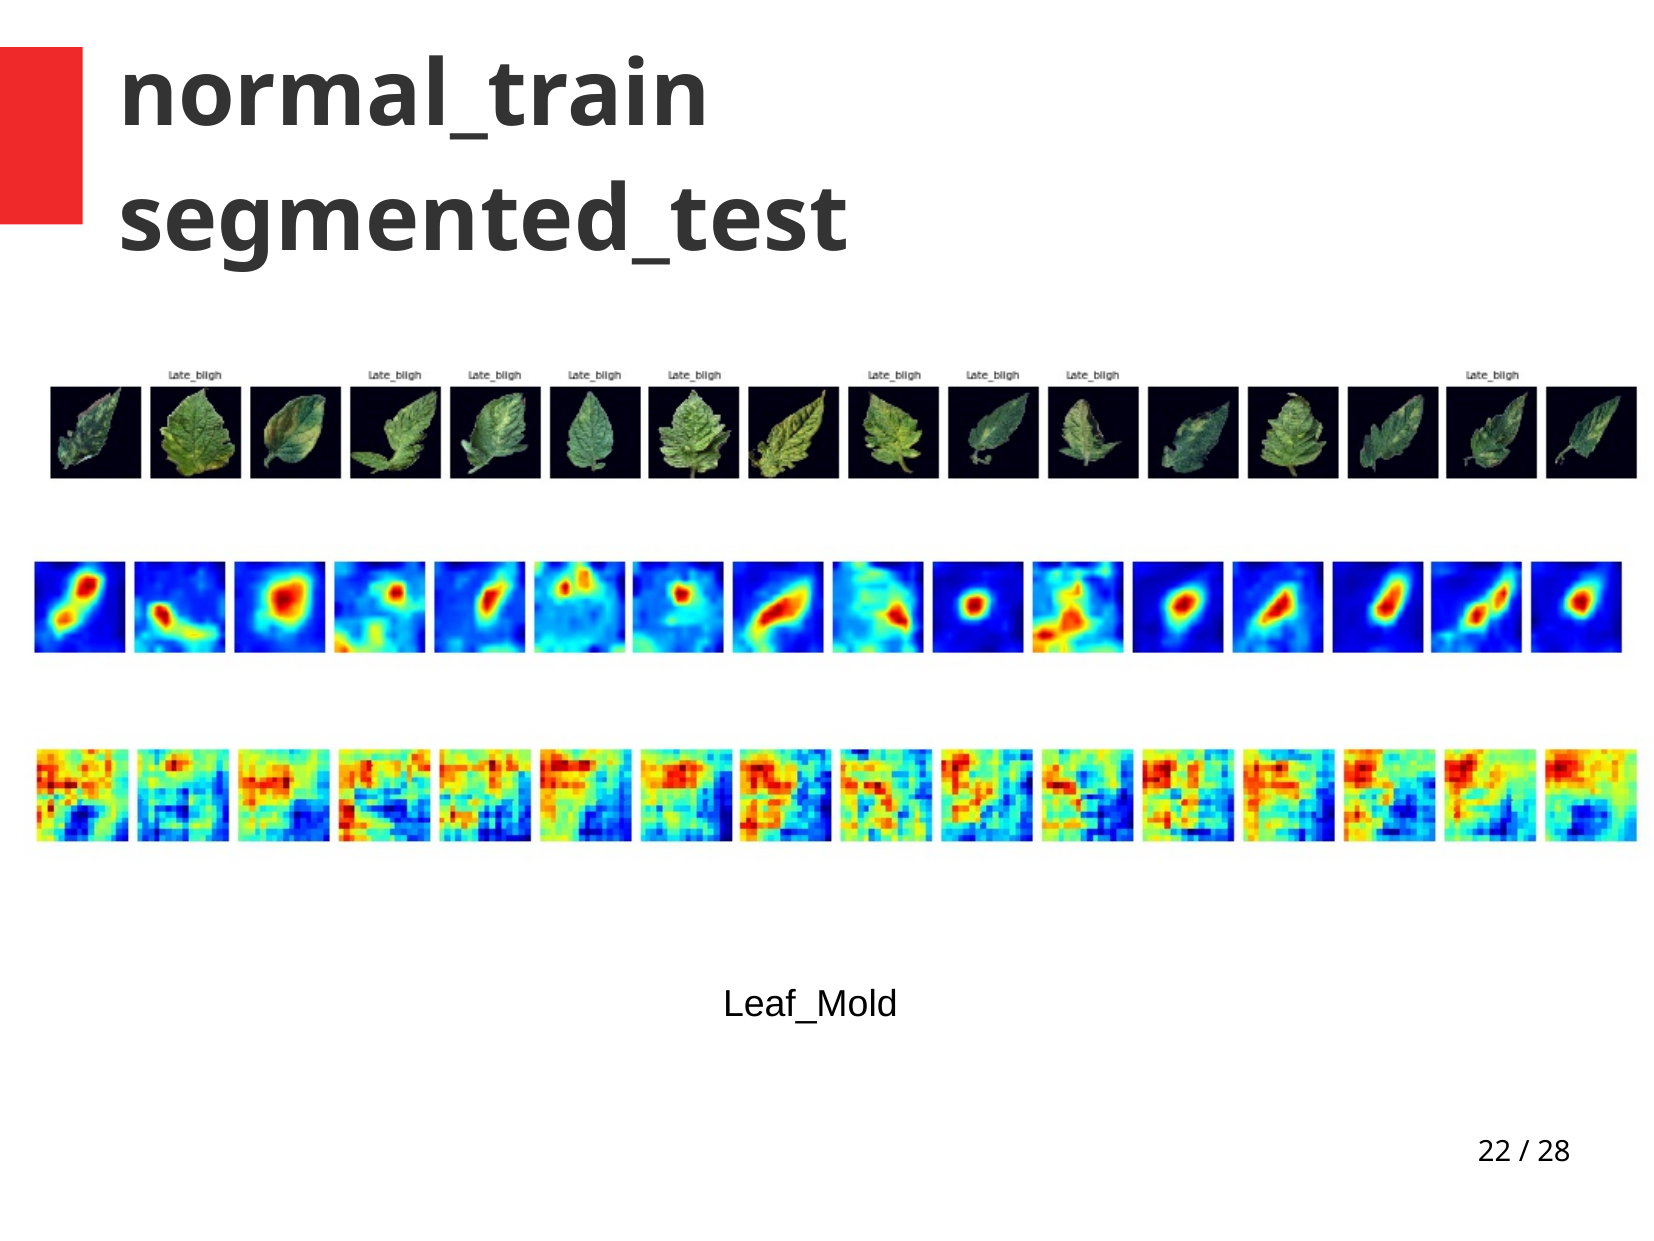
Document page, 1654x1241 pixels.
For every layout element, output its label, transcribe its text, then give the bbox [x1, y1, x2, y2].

picture [0, 359, 1654, 516]
title normal_train segmented_test [118, 45, 1571, 260]
text_box Leaf_Mold [708, 975, 913, 1032]
picture [0, 734, 1654, 879]
picture [0, 545, 1639, 691]
